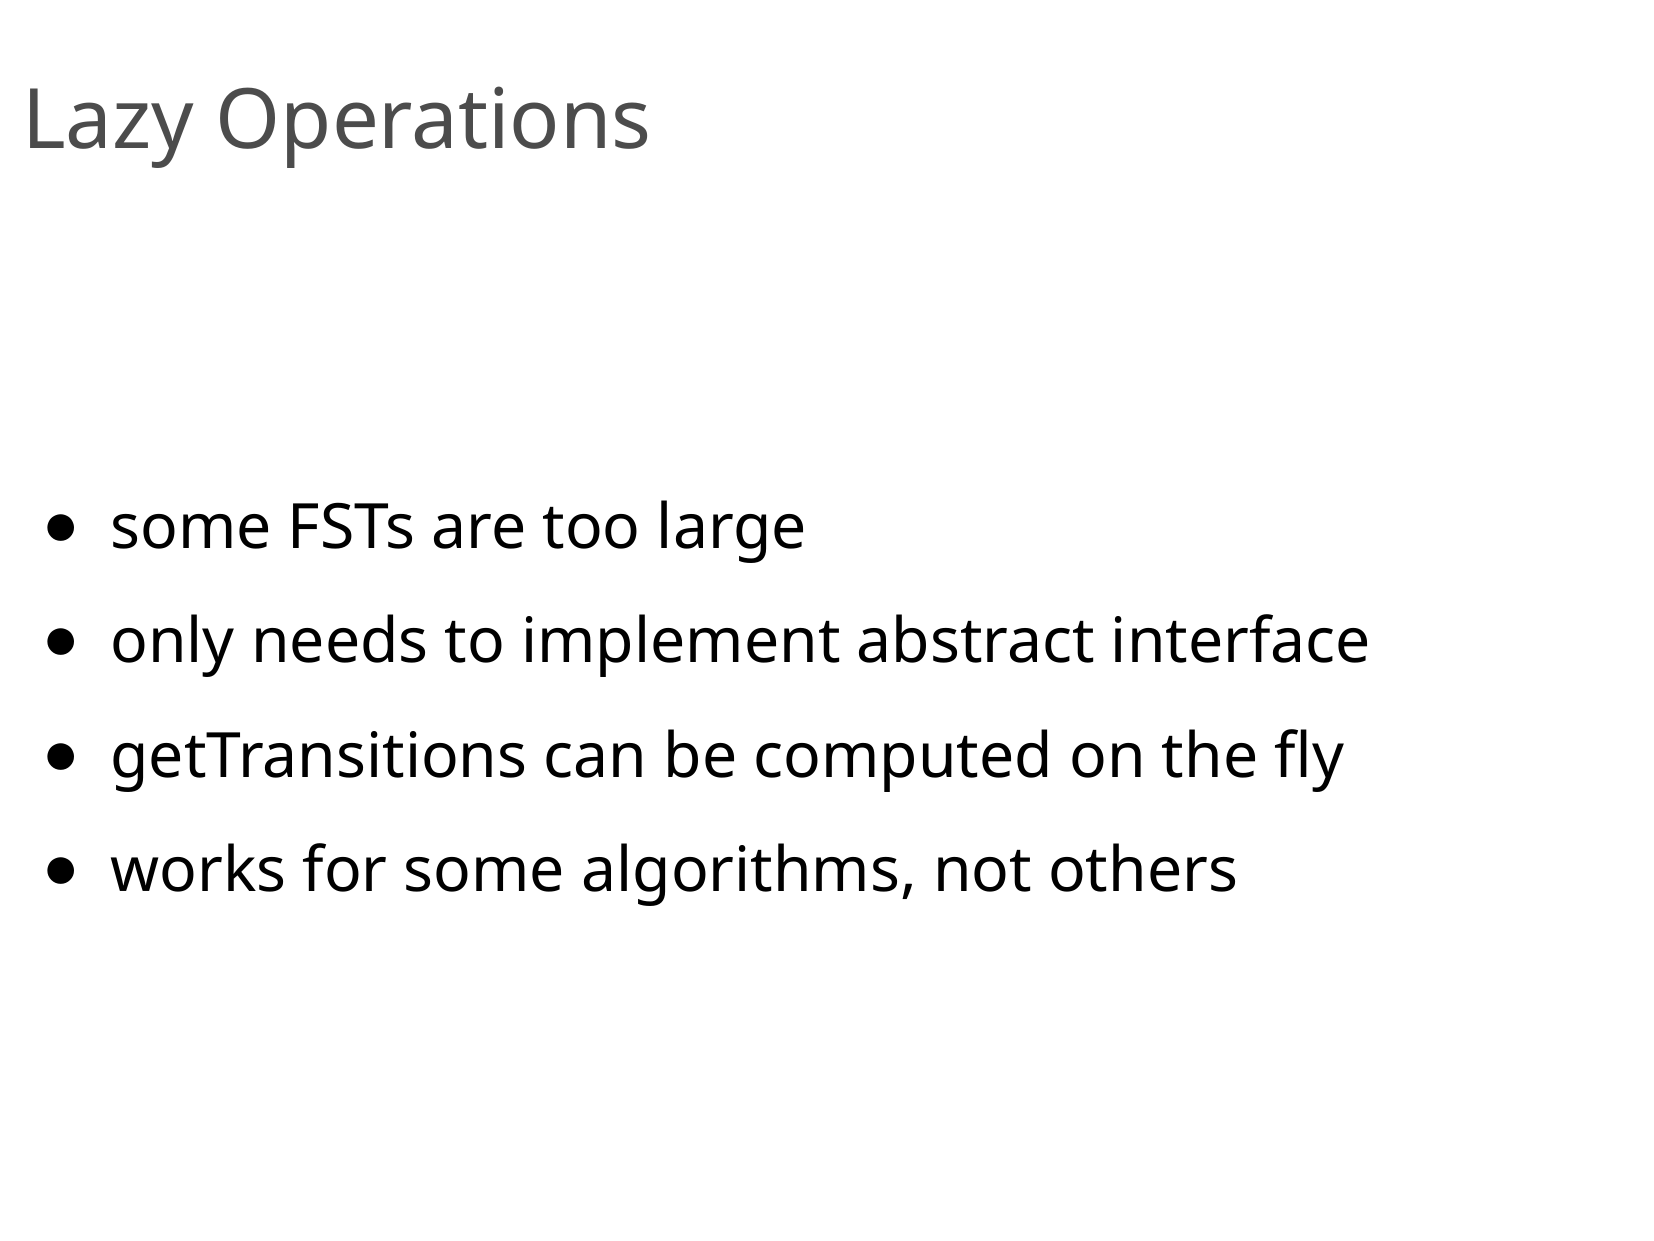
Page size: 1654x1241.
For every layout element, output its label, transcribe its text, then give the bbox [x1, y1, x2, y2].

list some FSTs are too large only needs to implement abstract interface getTransitions can be computed on the fly works for some algorithms, not others [25, 233, 1654, 1158]
title Lazy Operations [22, 19, 1654, 213]
